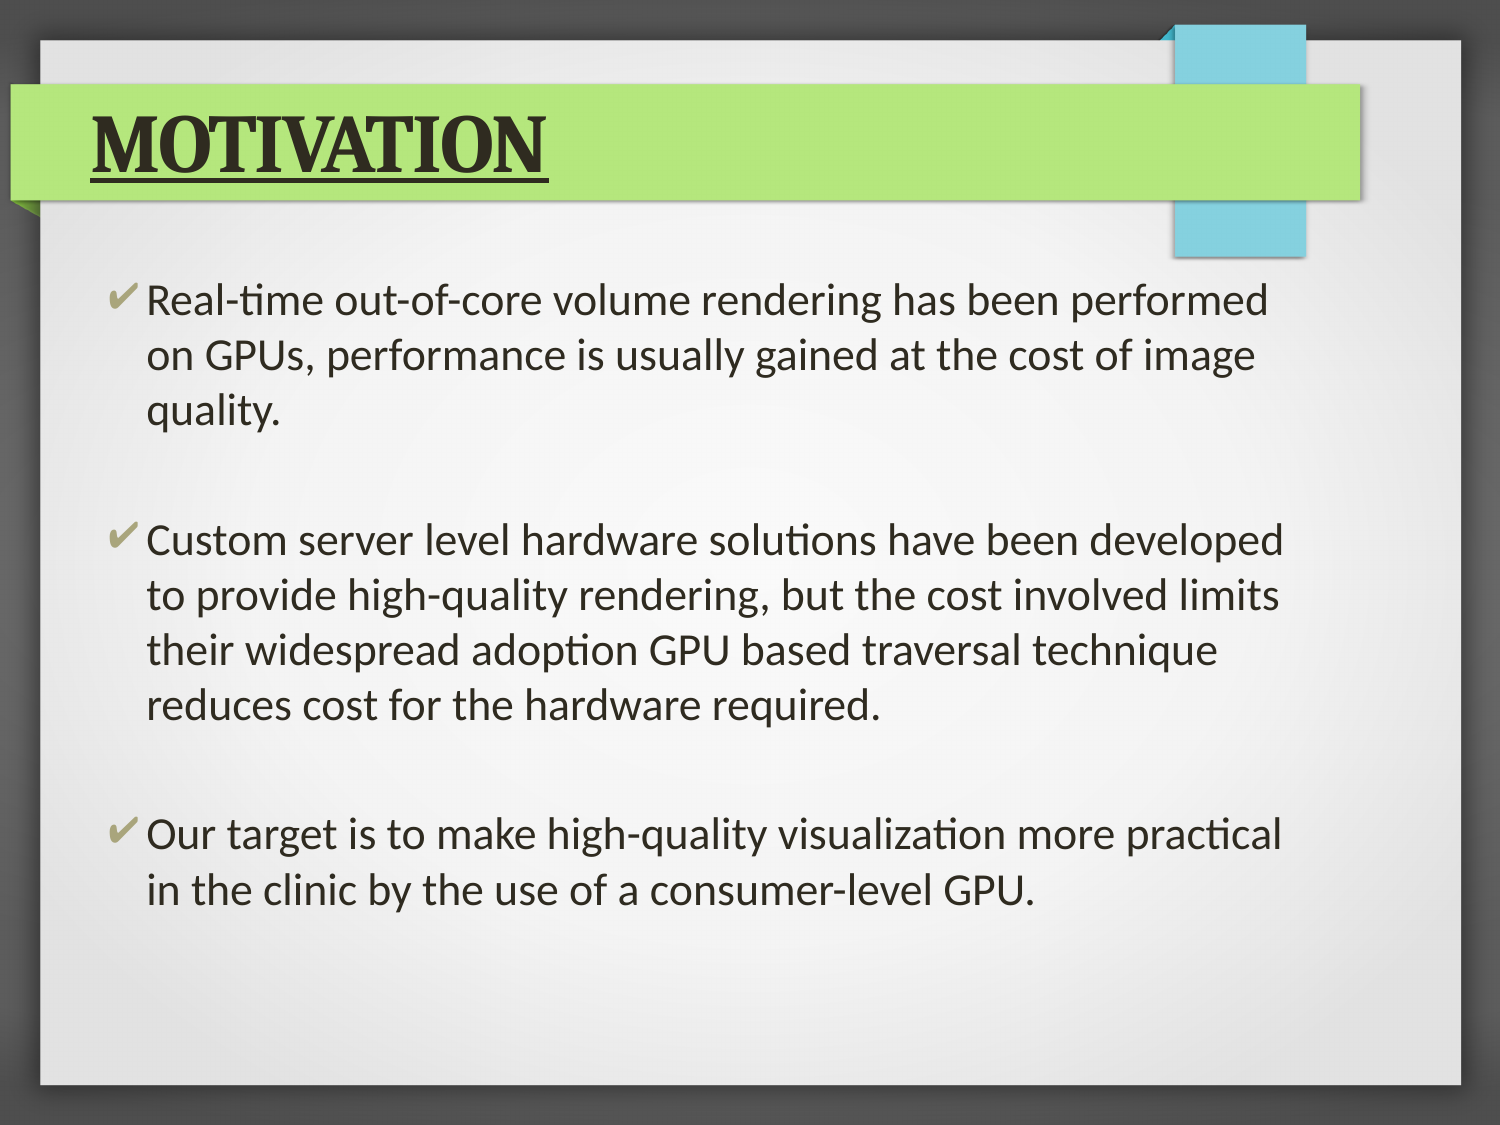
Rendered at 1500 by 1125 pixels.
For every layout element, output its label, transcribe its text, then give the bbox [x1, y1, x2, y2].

picture [0, 0, 1500, 1125]
title MOTIVATION [75, 45, 1325, 233]
list Real-time out-of-core volume rendering has been performed on GPUs, performance is usually gained at the cost of image quality. Custom server level hardware solutions have been developed to provide high-quality rendering, but the cost involved limits their widespread adoption GPU based traversal technique reduces cost for the hardware required. Our target is to make high-quality visualization more practical in the clinic by the use of a consumer-level GPU. [75, 262, 1325, 1050]
